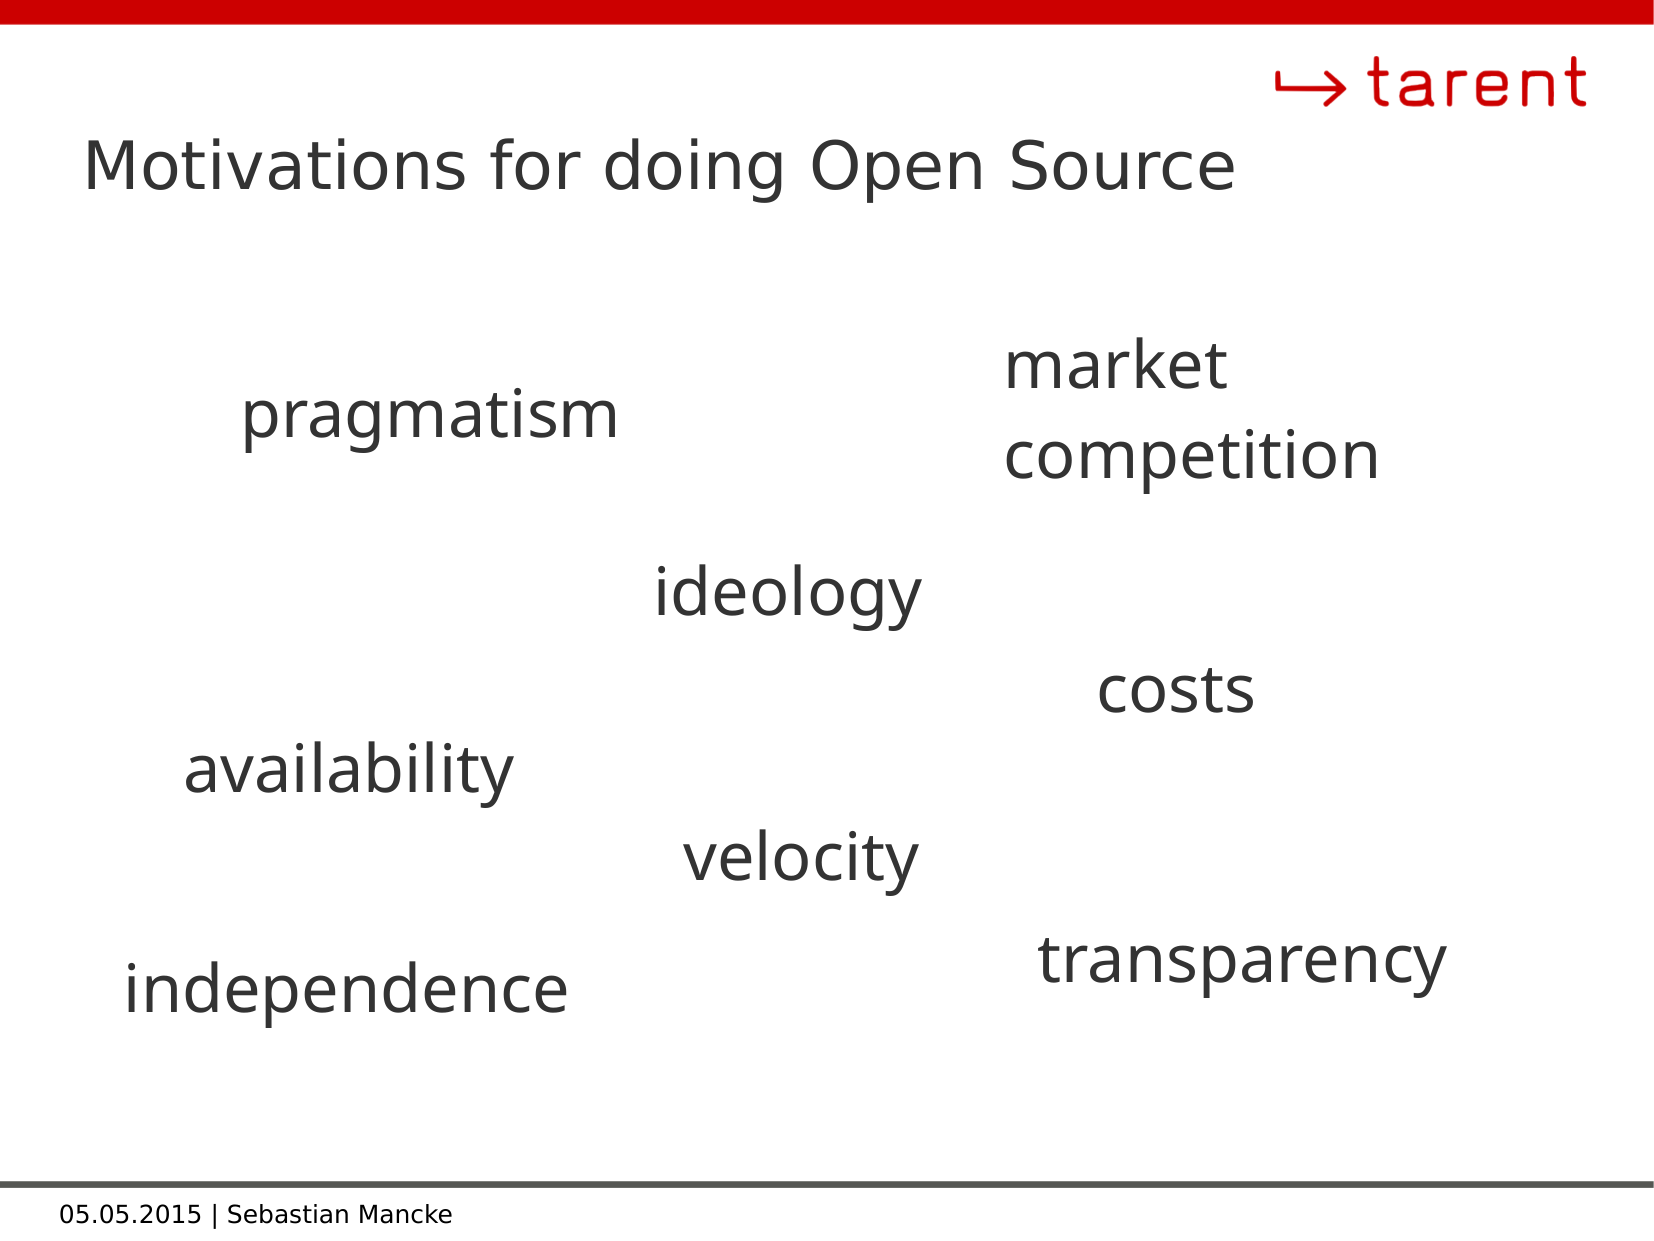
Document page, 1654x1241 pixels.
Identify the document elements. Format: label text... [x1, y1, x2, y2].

picture [0, 0, 1654, 26]
text_box availability [183, 717, 628, 815]
title Motivations for doing Open Source [82, 117, 1571, 216]
text_box transparency [1037, 862, 1542, 1052]
text_box market competition [1003, 313, 1625, 502]
text_box ideology [653, 540, 1099, 638]
text_box independence [124, 892, 715, 1081]
picture [1253, 51, 1612, 120]
picture [0, 1181, 1654, 1188]
text_box velocity [683, 806, 1128, 904]
text_box costs [1096, 637, 1542, 736]
text_box pragmatism [240, 363, 686, 461]
